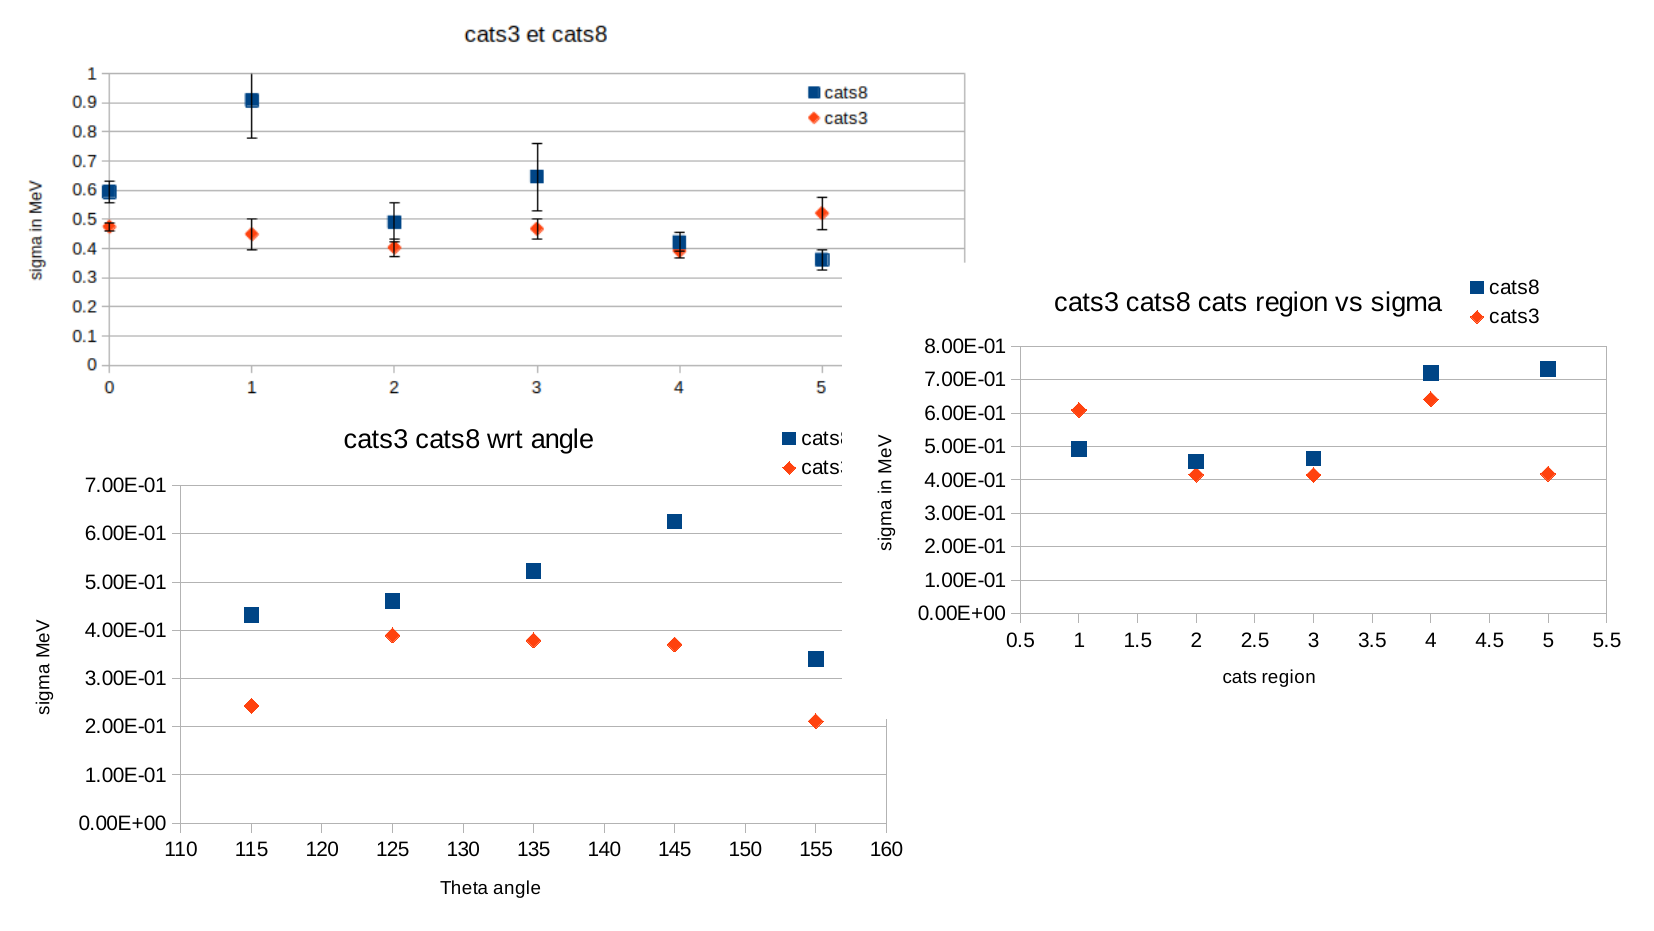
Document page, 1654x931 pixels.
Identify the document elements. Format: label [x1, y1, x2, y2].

picture [0, 0, 1073, 398]
chart [0, 262, 1654, 931]
